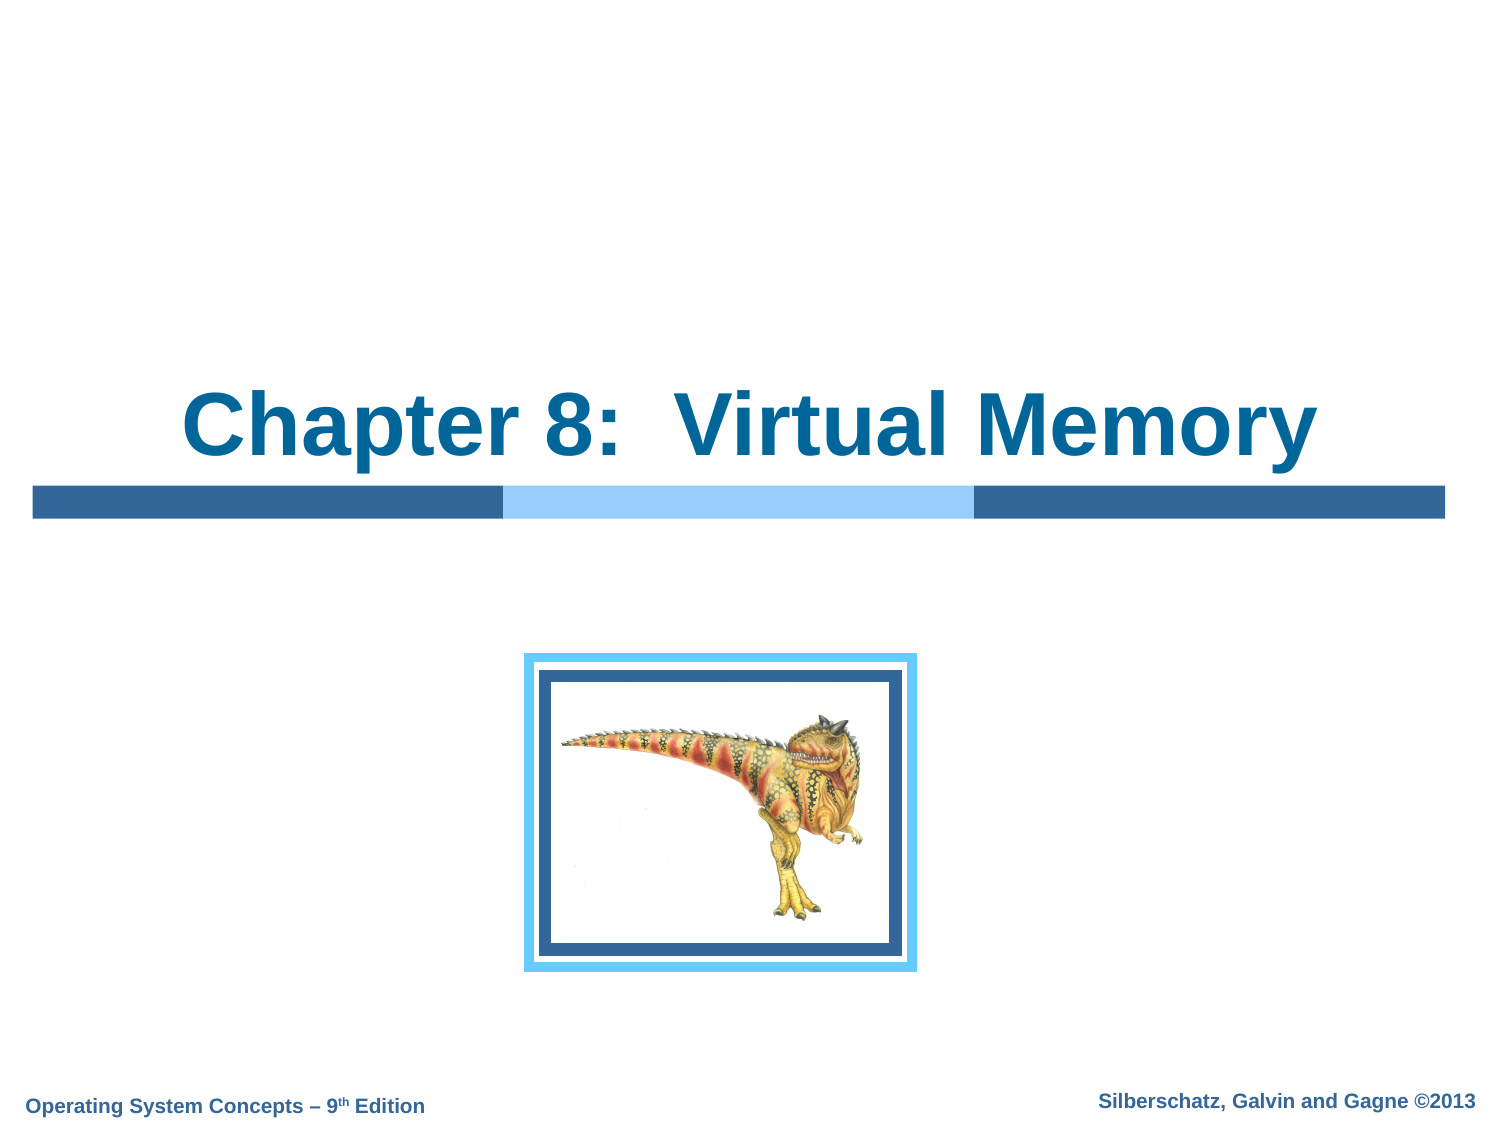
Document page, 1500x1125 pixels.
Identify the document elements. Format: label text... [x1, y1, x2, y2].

title Chapter 8: Virtual Memory [112, 132, 1388, 482]
picture [551, 682, 889, 943]
